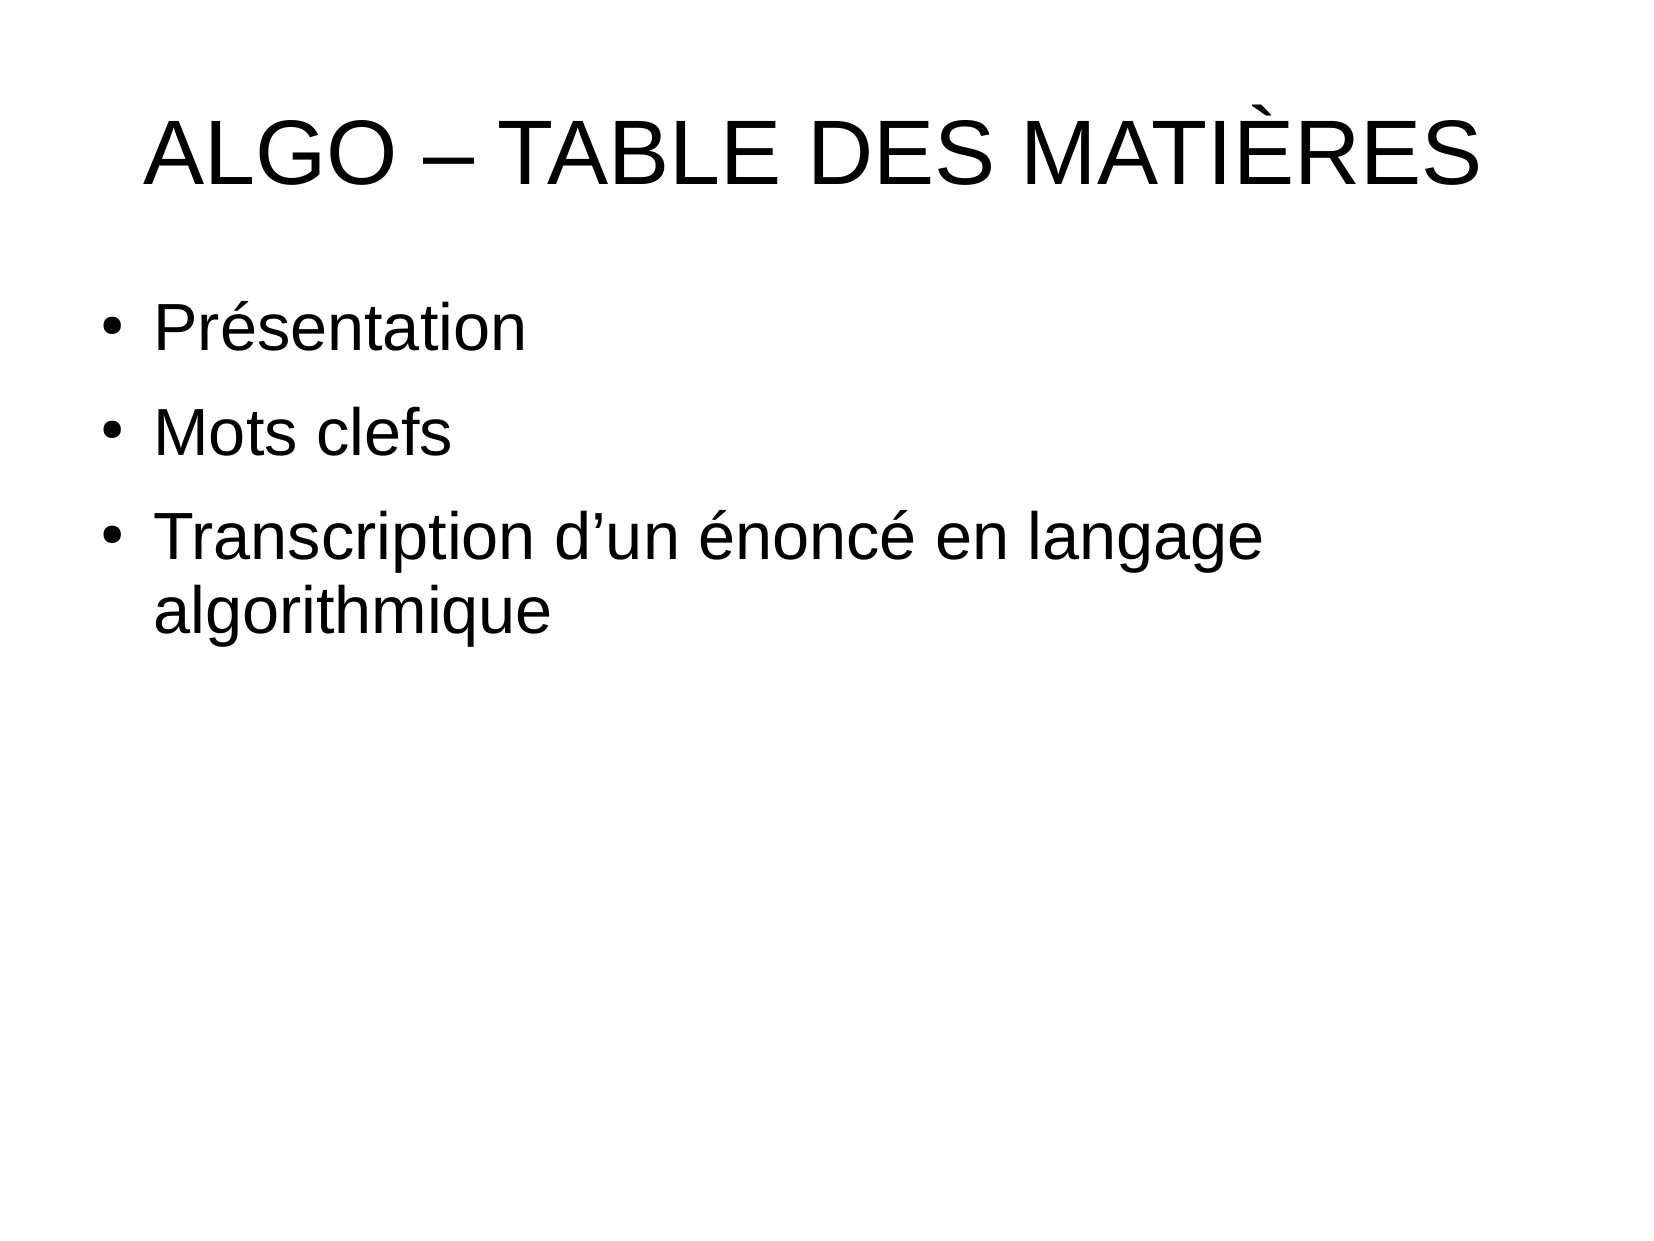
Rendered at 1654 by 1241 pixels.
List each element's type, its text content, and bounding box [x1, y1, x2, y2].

list Présentation Mots clefs Transcription d’un énoncé en langage algorithmique [82, 290, 1571, 1010]
title ALGO – TABLE DES MATIÈRES [82, 49, 1571, 257]
